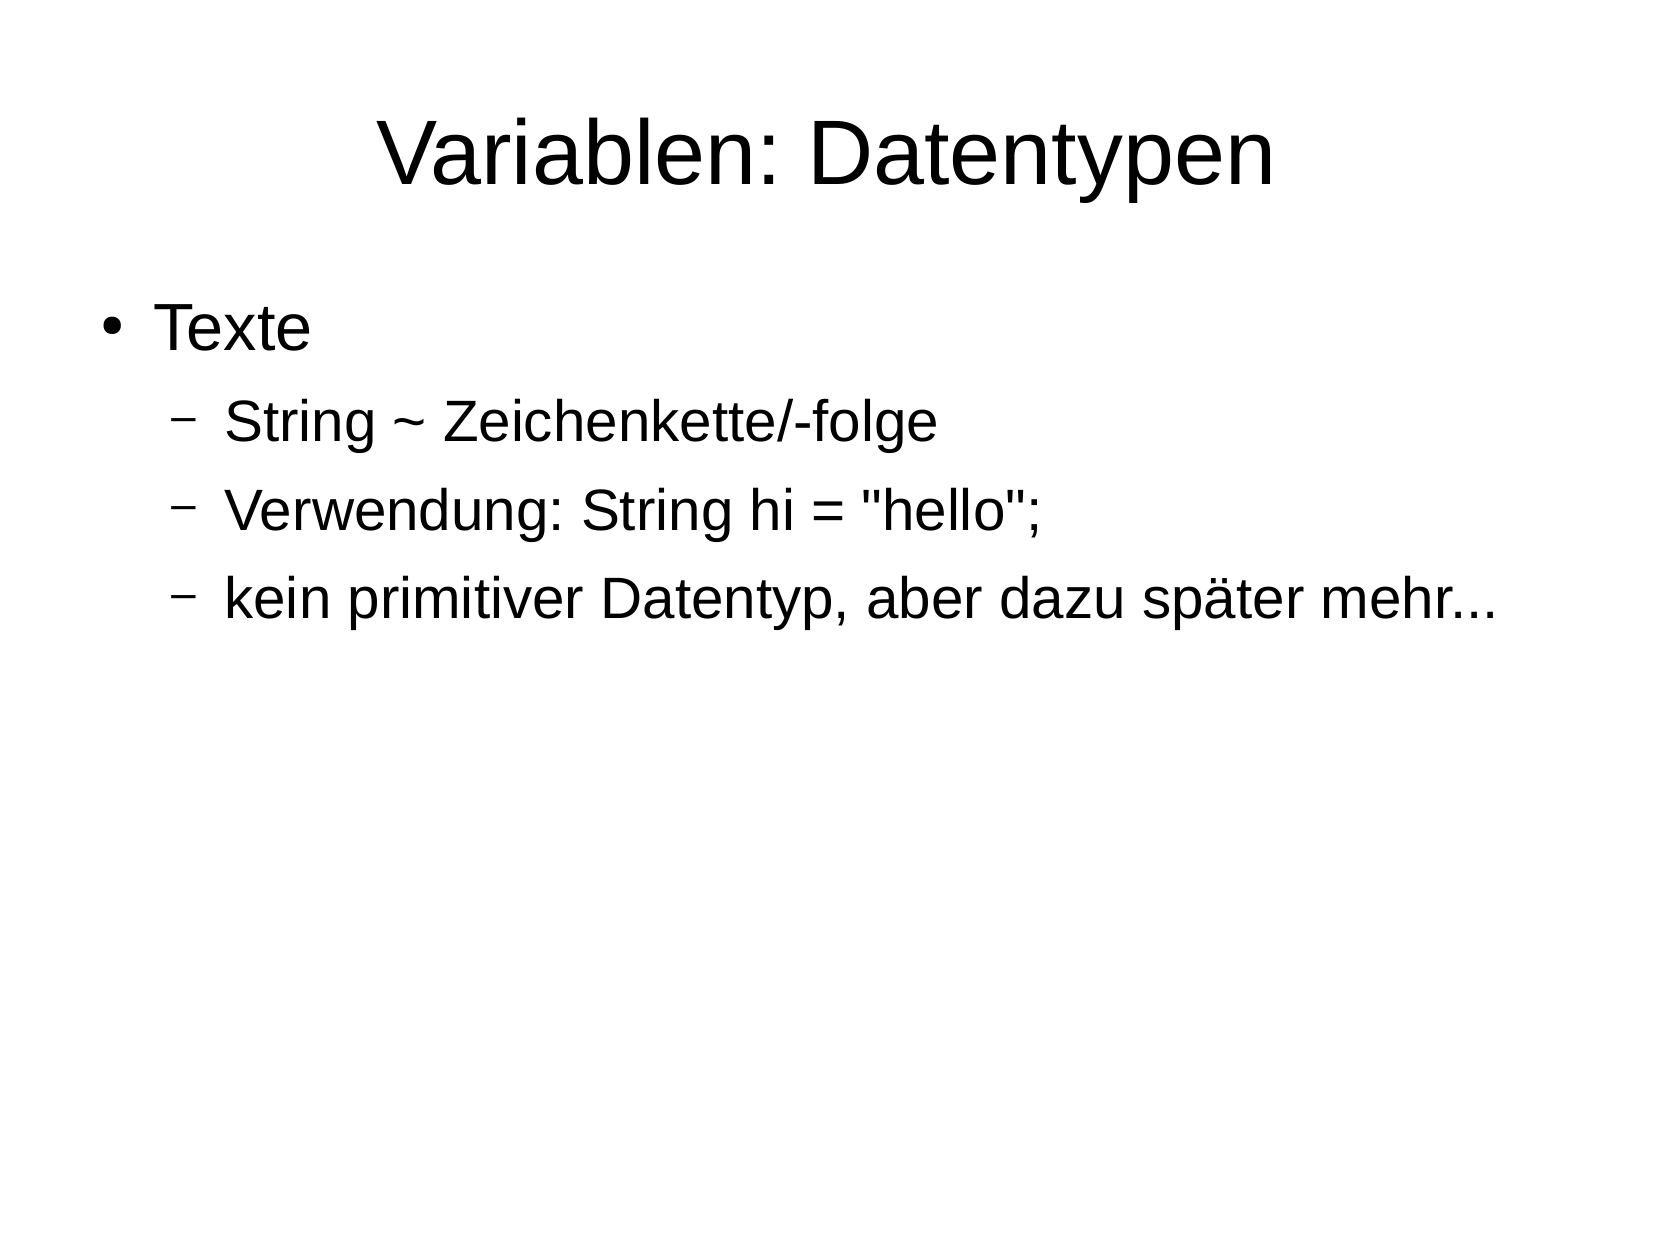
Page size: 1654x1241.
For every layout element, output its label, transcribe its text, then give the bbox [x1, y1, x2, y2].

list Texte String ~ Zeichenkette/-folge Verwendung: String hi = "hello"; kein primitiver Datentyp, aber dazu später mehr... [82, 290, 1571, 1216]
title Variablen: Datentypen [82, 49, 1571, 257]
